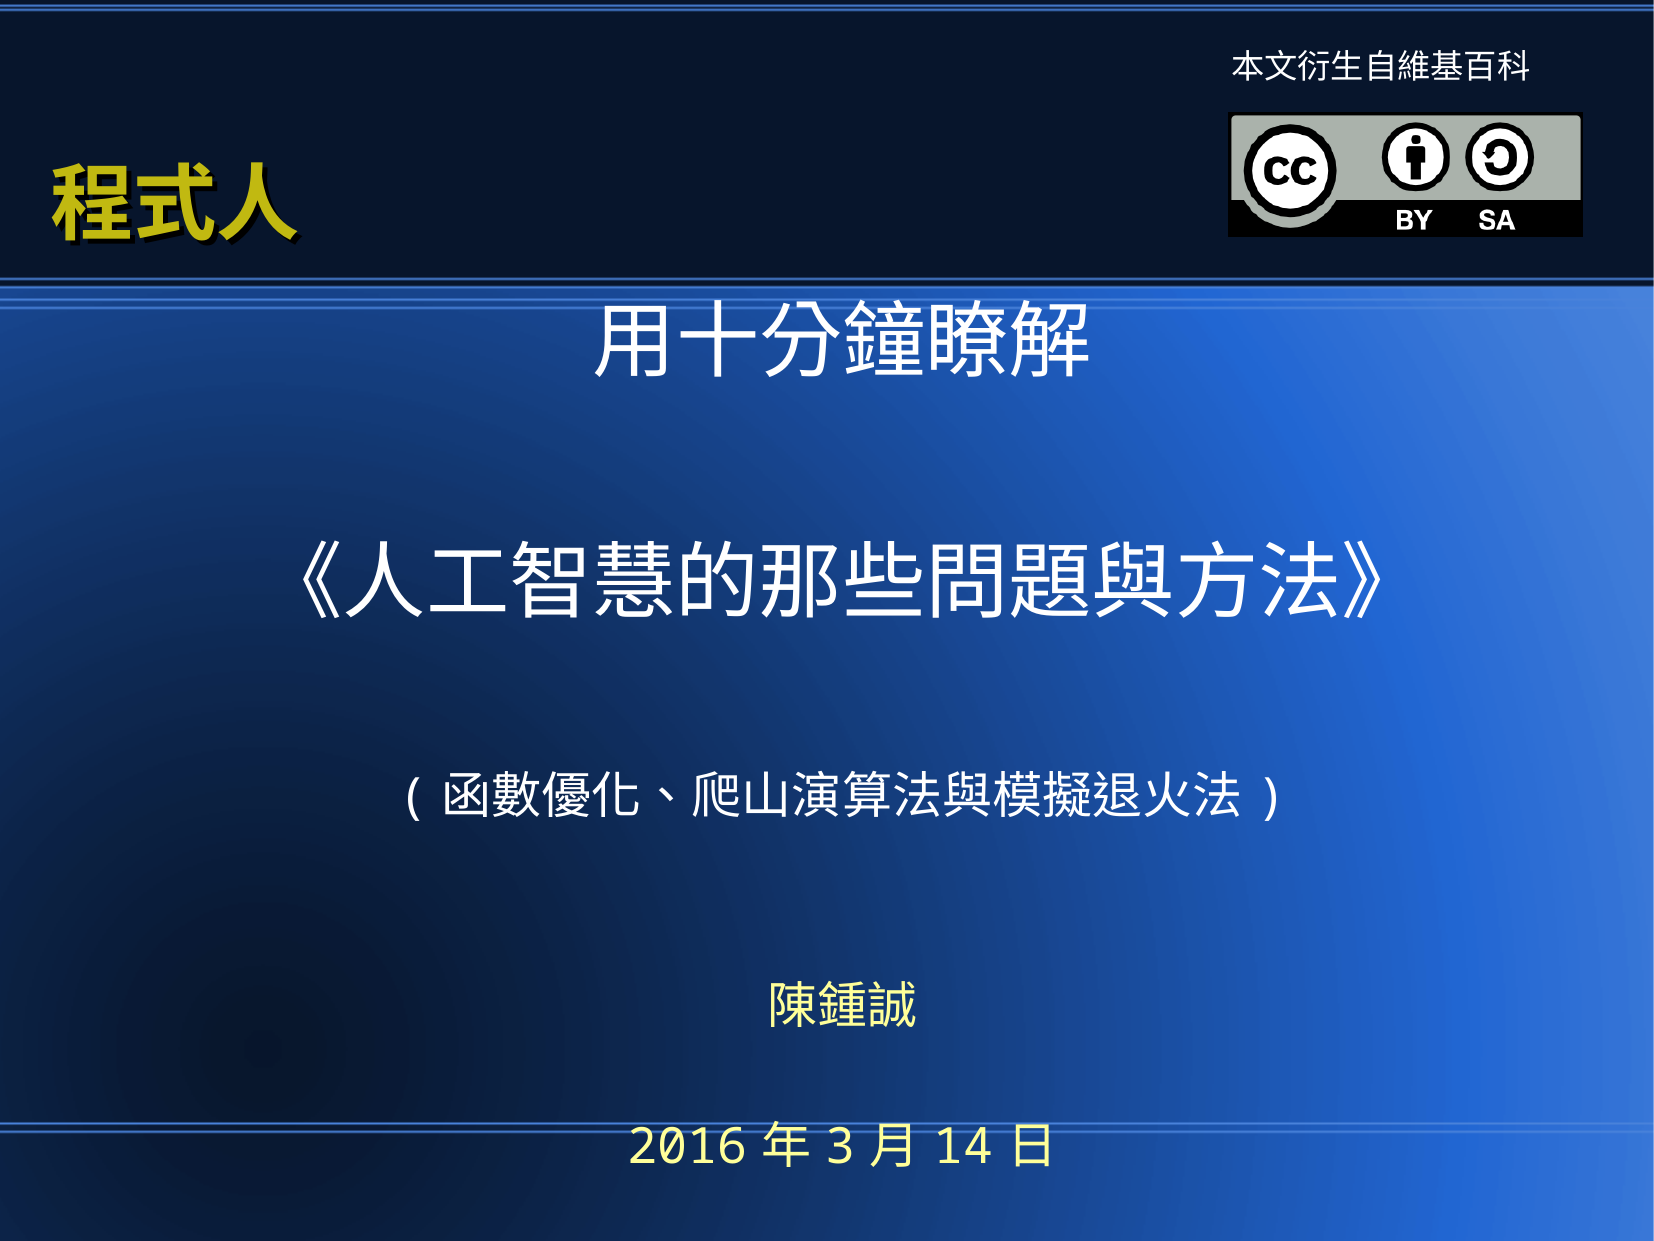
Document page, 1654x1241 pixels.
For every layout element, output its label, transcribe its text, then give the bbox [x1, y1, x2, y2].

subtitle 用十分鐘瞭解 《人工智慧的那些問題與方法》 (函數優化、爬山演算法與模擬退火法) 陳鍾誠 2016年3月14日 [59, 326, 1626, 1127]
text_box 程式人 [35, 129, 378, 325]
text_box 本文衍生自維基百科 [1216, 32, 1622, 95]
picture [0, 0, 1654, 1241]
